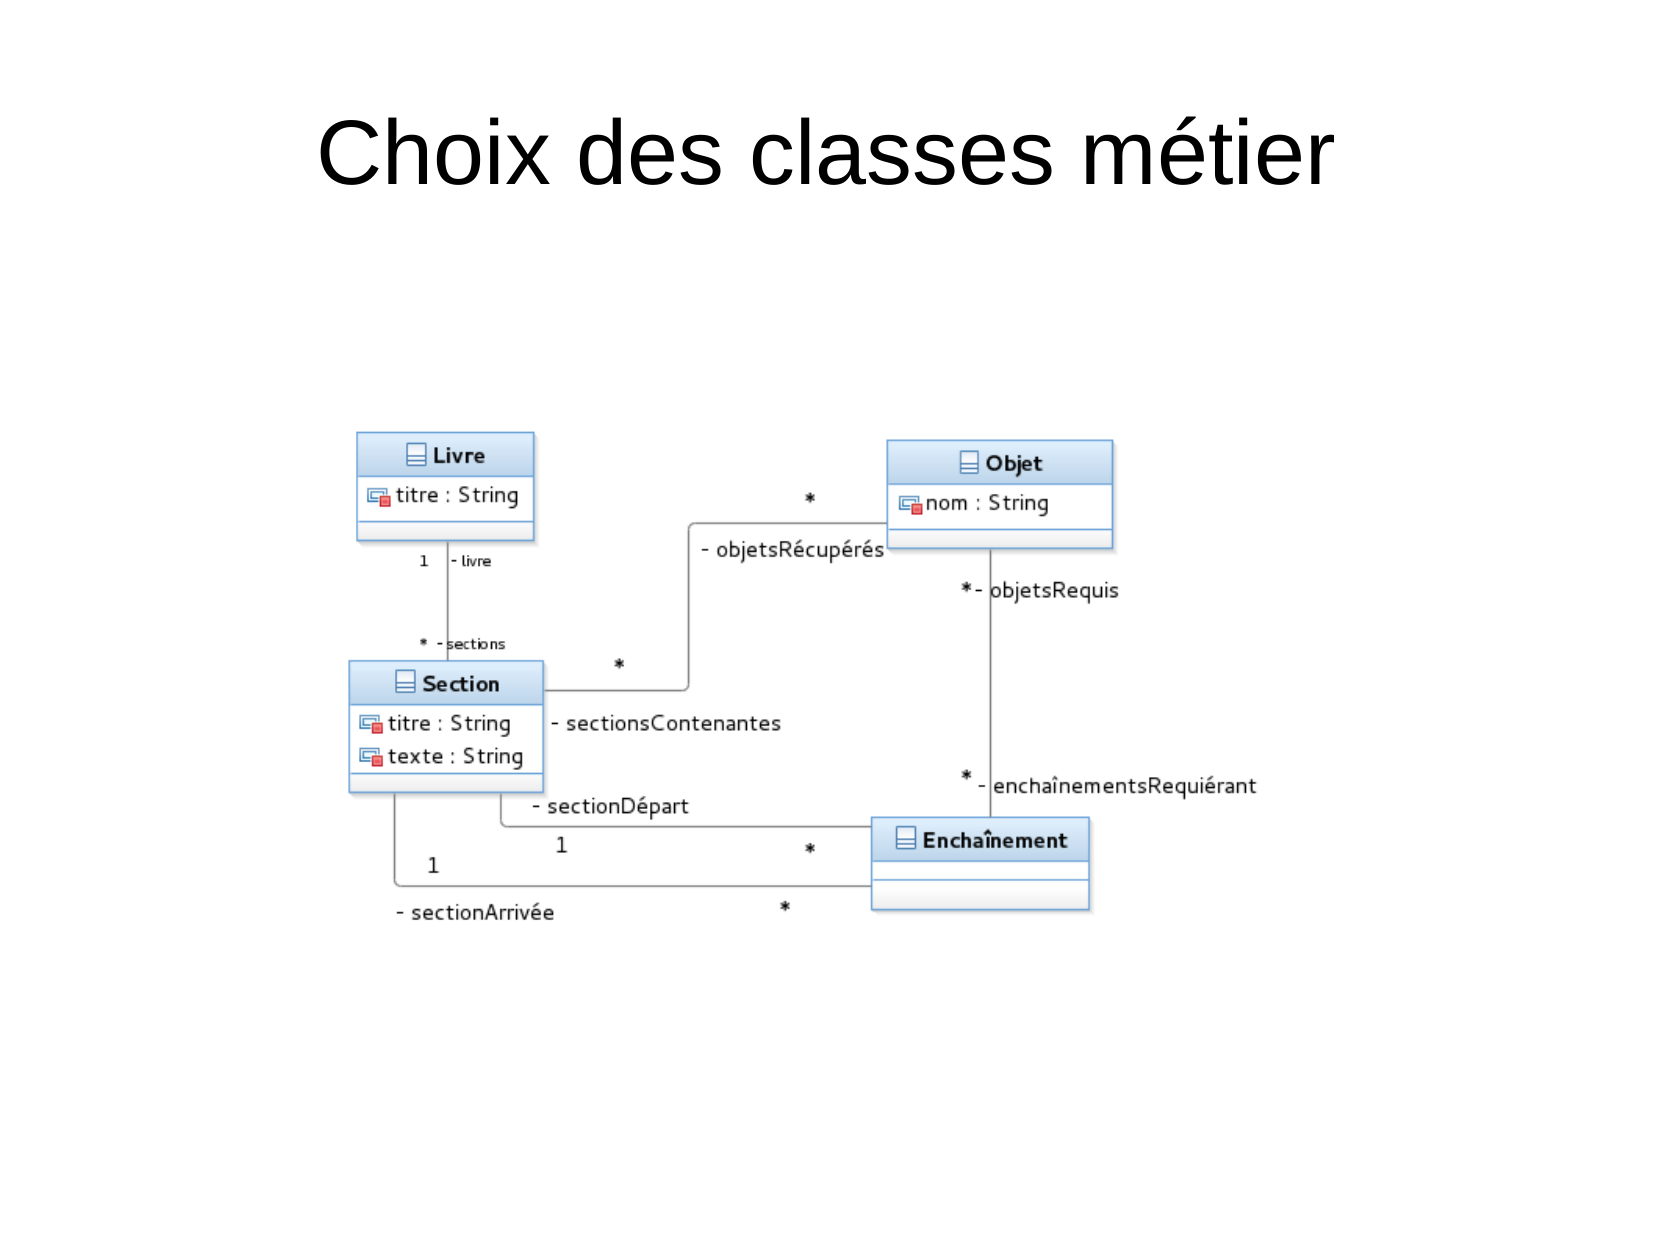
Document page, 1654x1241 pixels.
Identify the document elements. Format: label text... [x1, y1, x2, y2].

picture [283, 360, 1356, 1028]
title Choix des classes métier [82, 49, 1571, 257]
